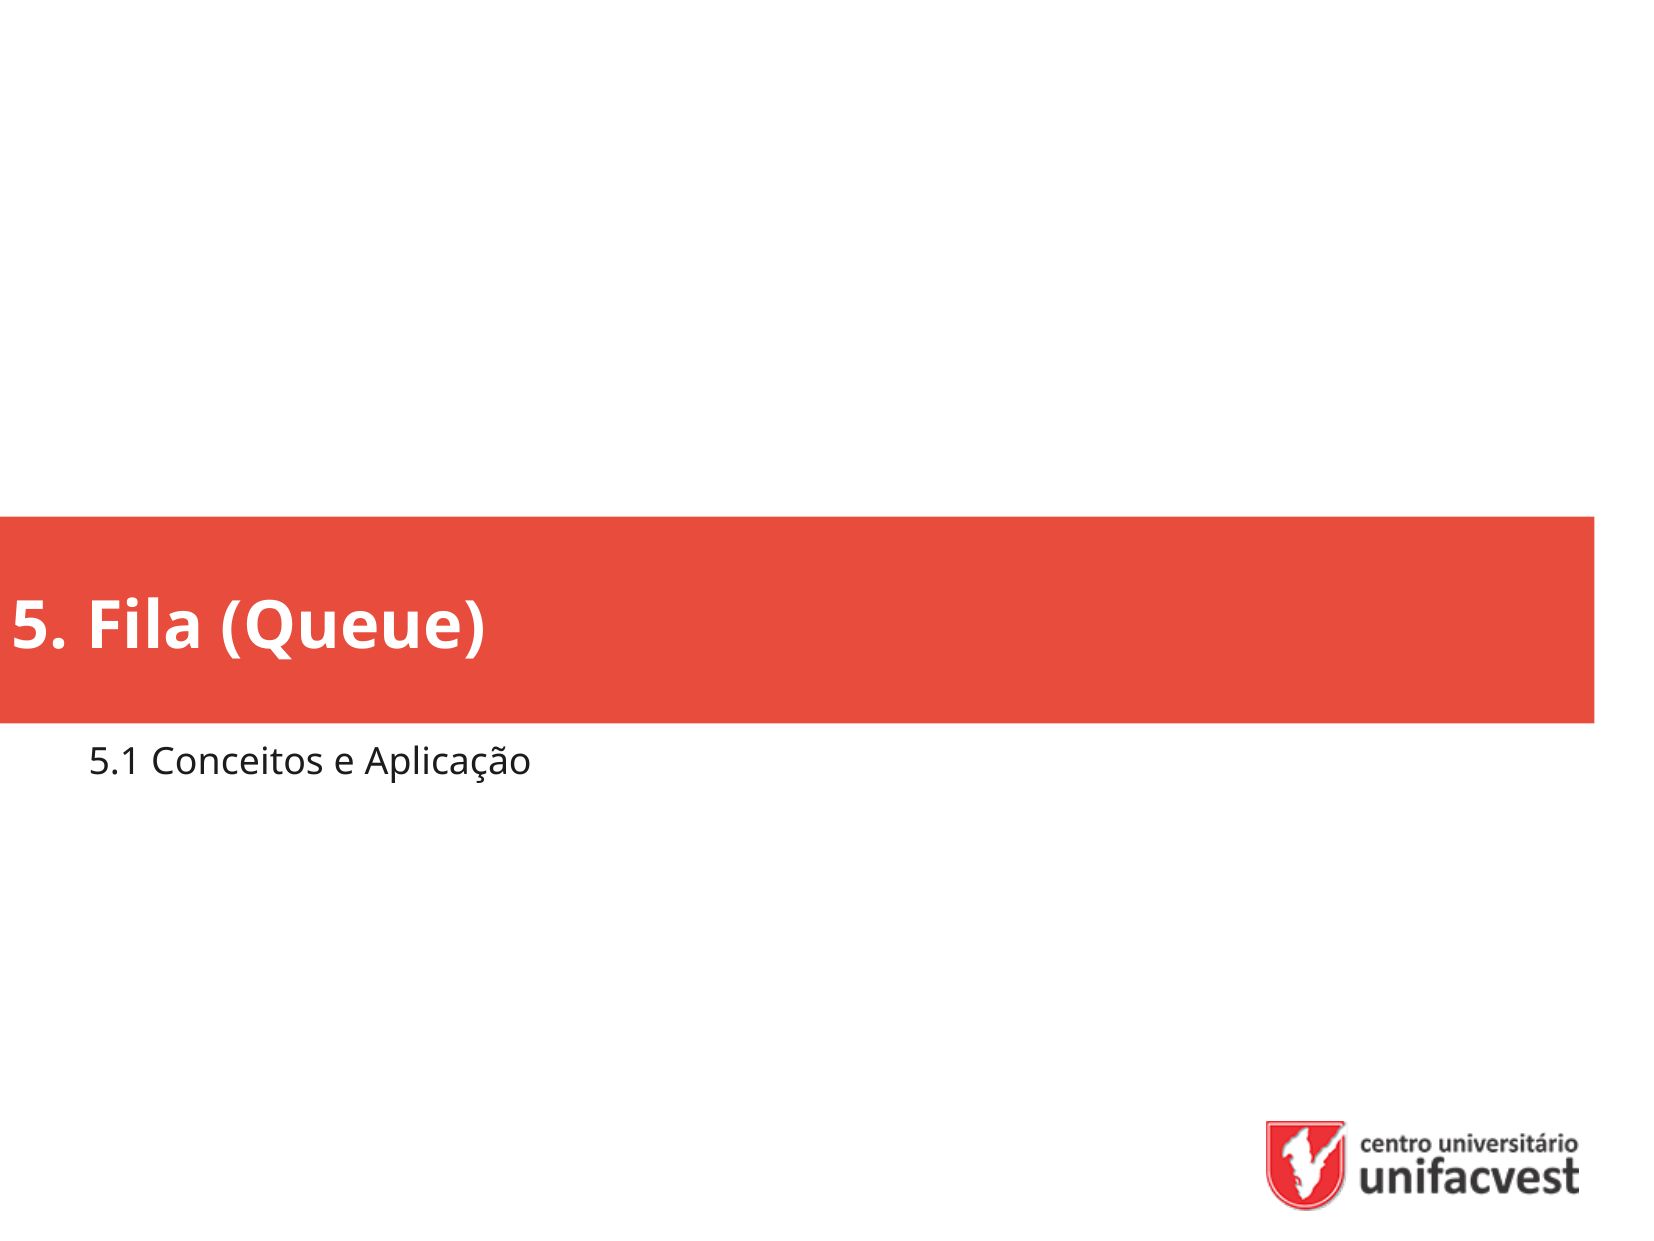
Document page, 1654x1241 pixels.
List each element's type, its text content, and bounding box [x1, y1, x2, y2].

subtitle 5.1 Conceitos e Aplicação [88, 735, 1595, 1097]
picture [1266, 1121, 1579, 1211]
text_box [1238, 1120, 1654, 1212]
title 5. Fila (Queue) [11, 513, 1607, 663]
